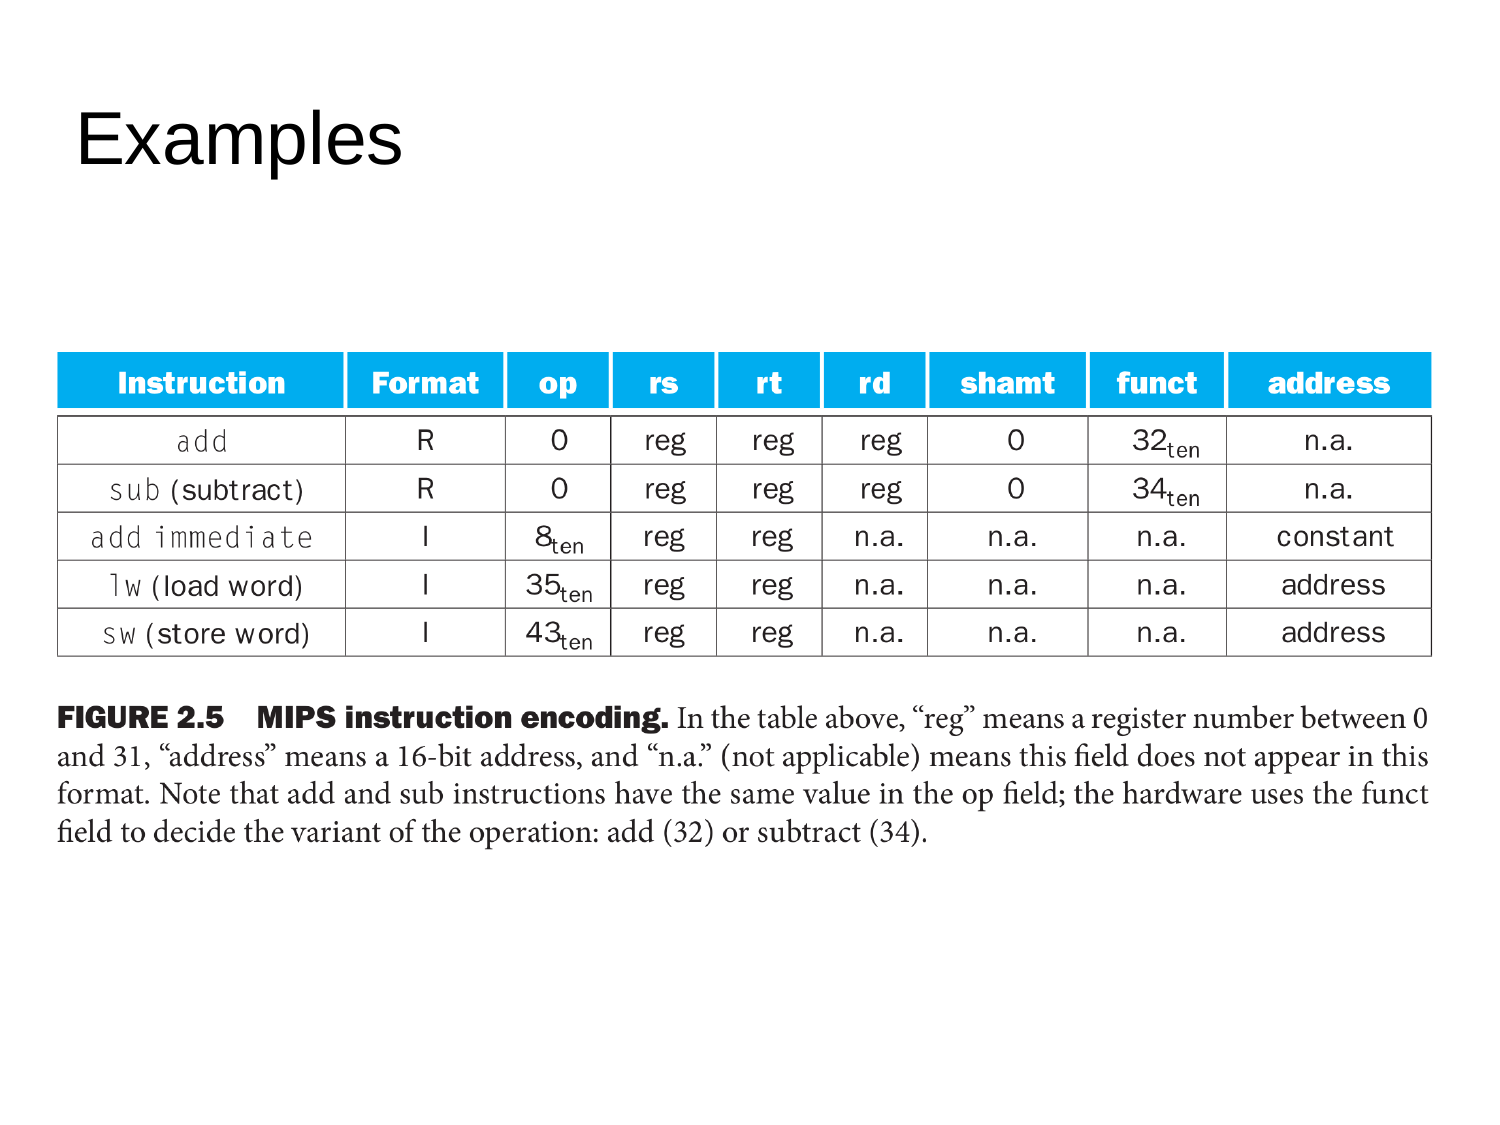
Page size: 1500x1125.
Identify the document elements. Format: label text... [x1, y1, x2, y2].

picture [30, 338, 1450, 871]
title Examples [75, 44, 1425, 233]
